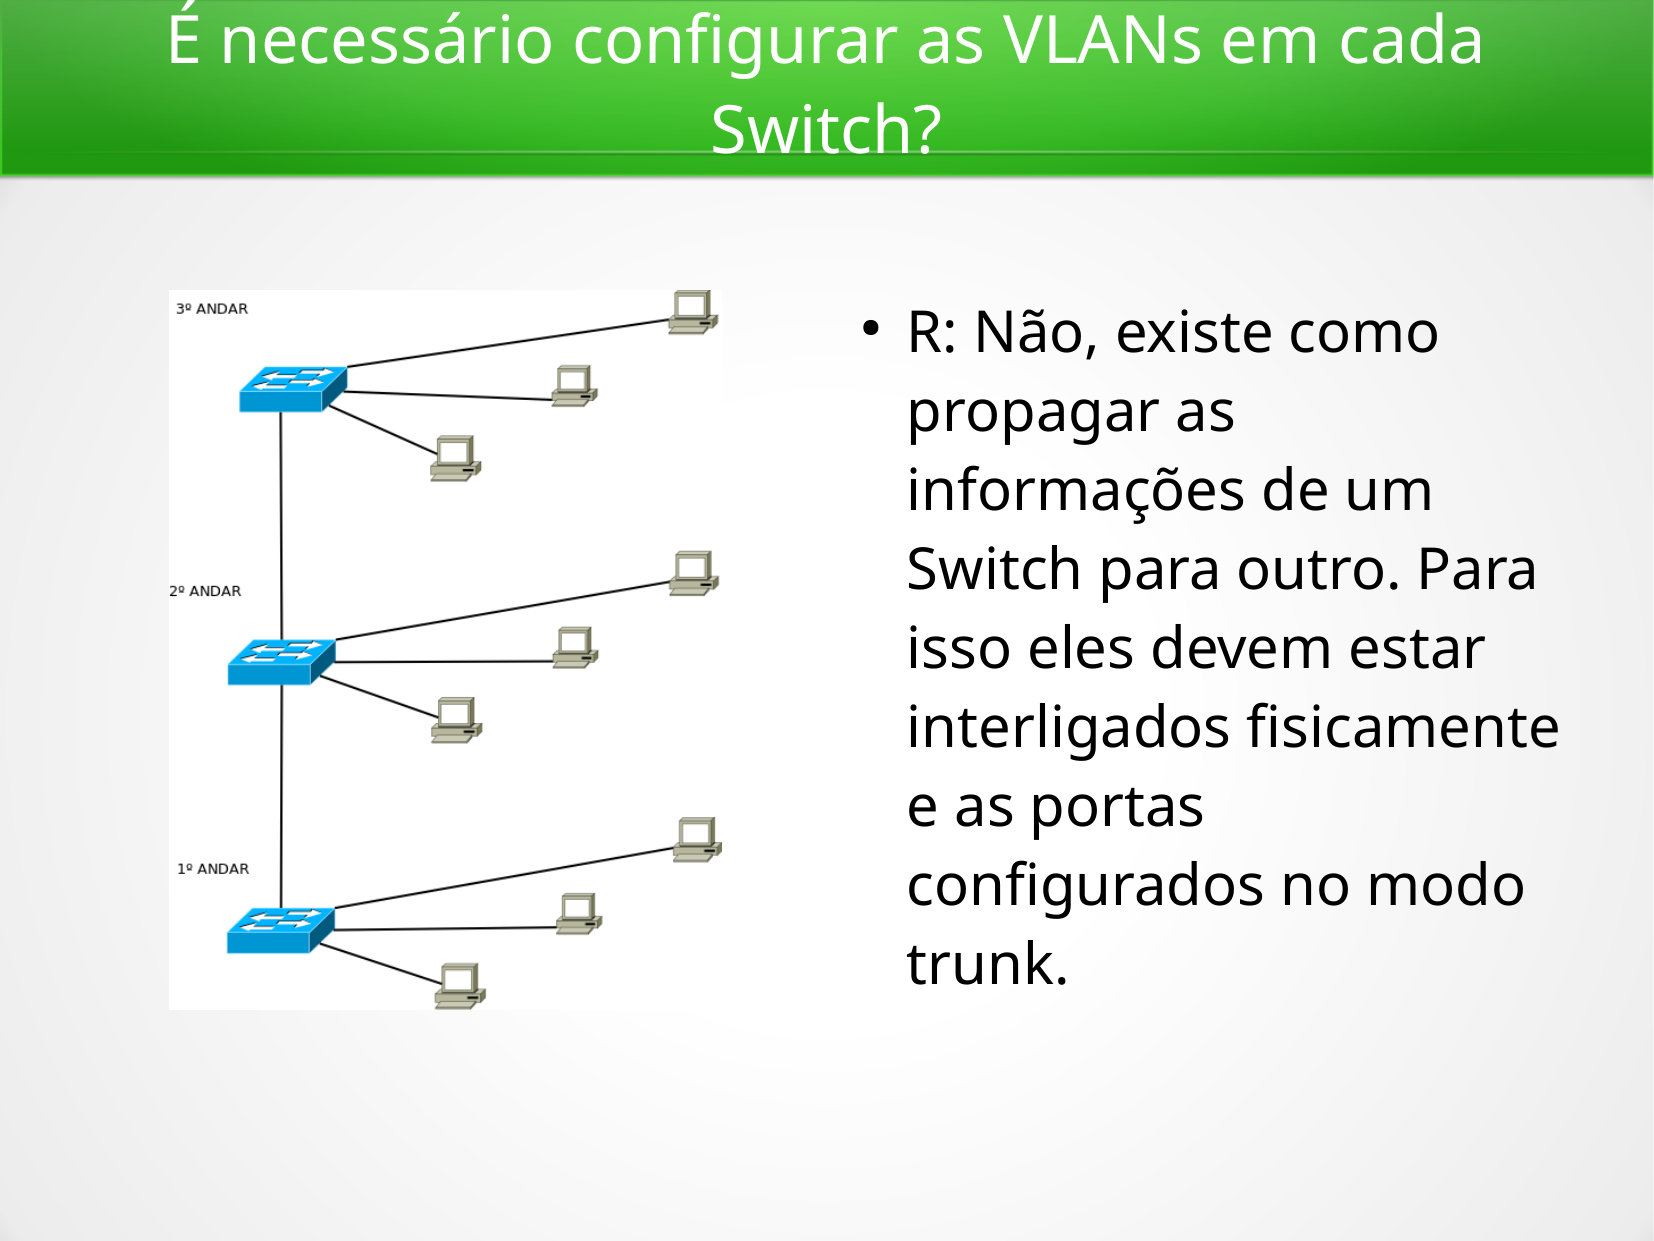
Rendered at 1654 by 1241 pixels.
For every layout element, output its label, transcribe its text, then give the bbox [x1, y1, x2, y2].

list R: Não, existe como propagar as informações de um Switch para outro. Para isso eles devem estar interligados fisicamente e as portas configurados no modo trunk. [845, 290, 1572, 1010]
picture [0, 0, 1654, 1241]
title É necessário configurar as VLANs em cada Switch? [82, 0, 1571, 174]
